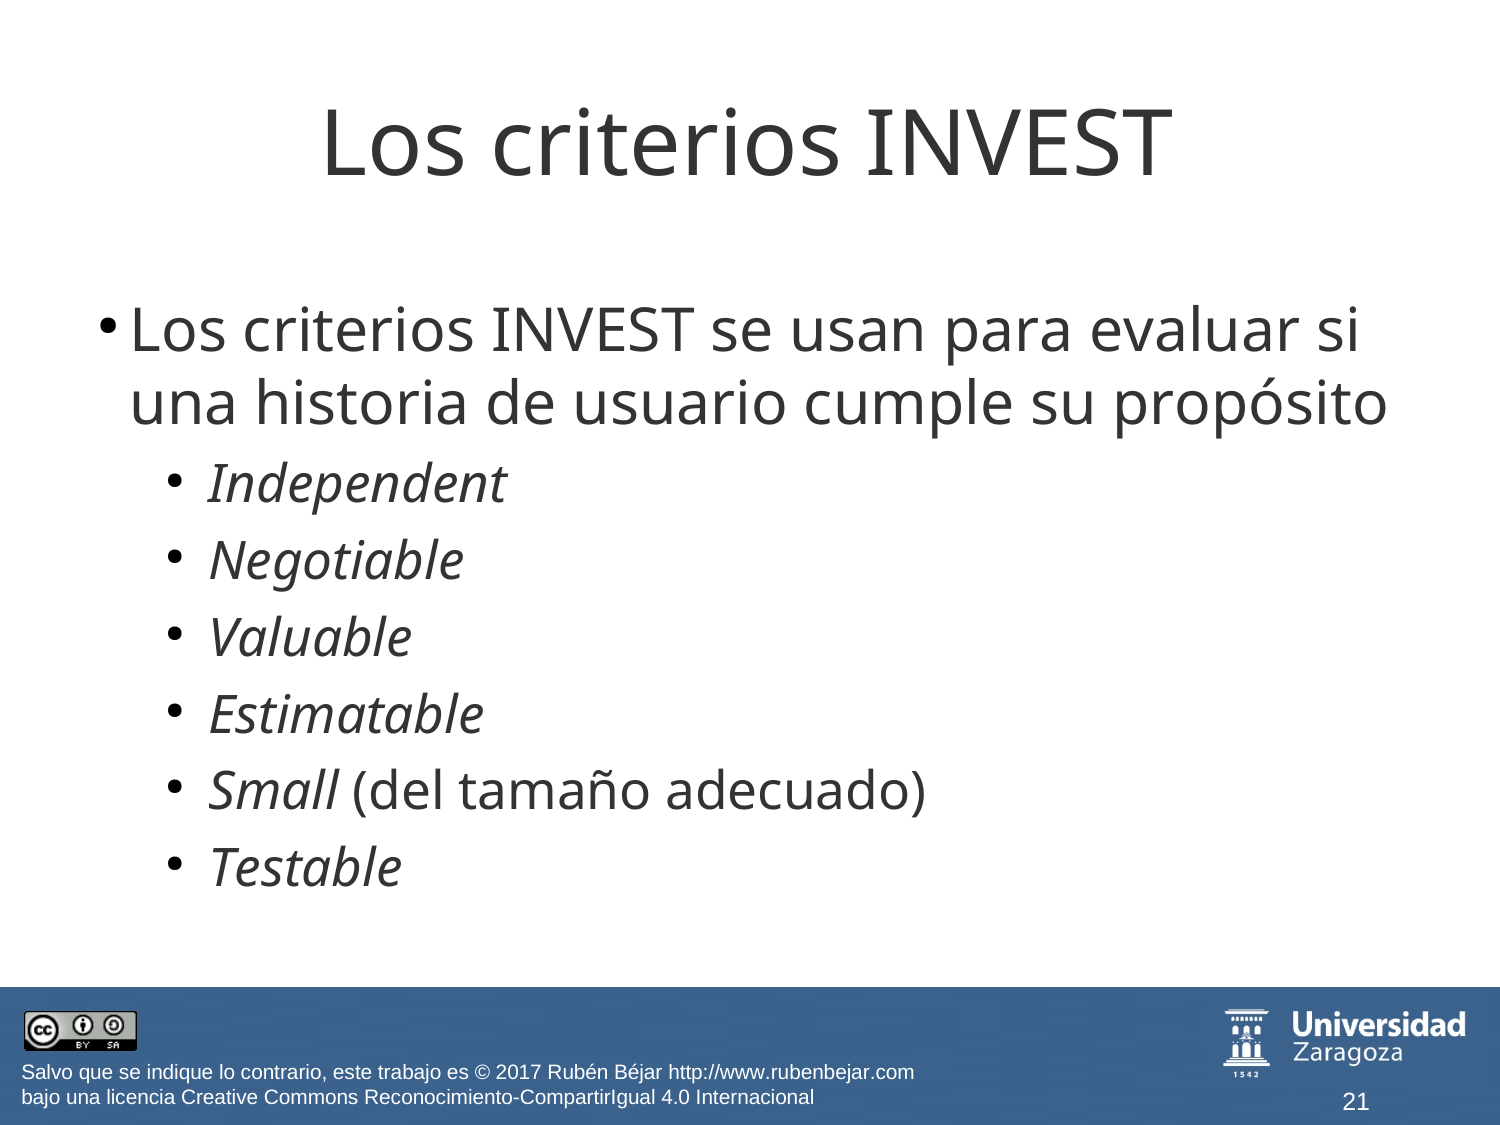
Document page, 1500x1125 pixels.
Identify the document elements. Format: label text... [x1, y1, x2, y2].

picture [0, 987, 1500, 1125]
title Los criterios INVEST [74, 21, 1420, 257]
list Los criterios INVEST se usan para evaluar si una historia de usuario cumple su propósito Independent Negotiable Valuable Estimatable Small (del tamaño adecuado) Testable [82, 283, 1418, 957]
